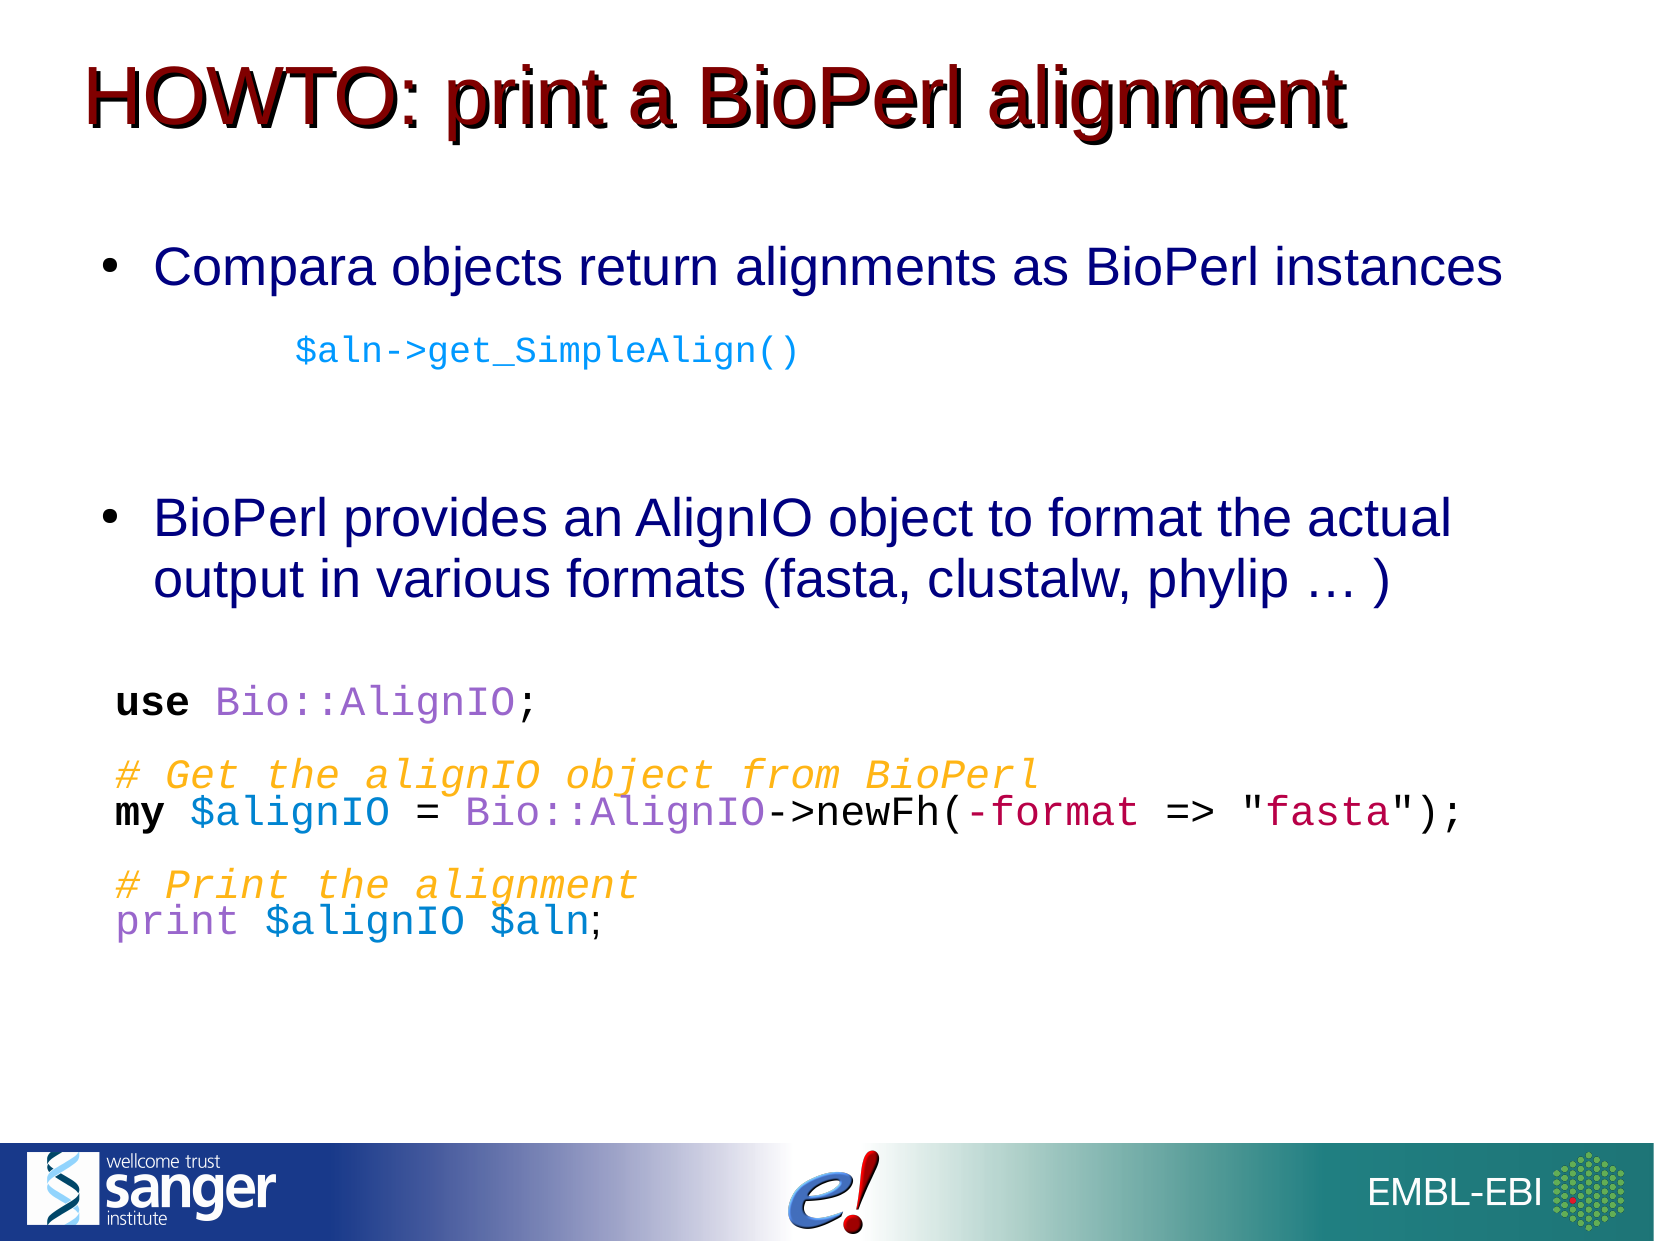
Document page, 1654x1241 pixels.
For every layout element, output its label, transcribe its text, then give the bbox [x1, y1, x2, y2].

picture [0, 1143, 1654, 1241]
text_box use Bio::AlignIO; # Get the alignIO object from BioPerl my $alignIO = Bio::AlignIO->newFh(-format => "fasta"); # Print the alignment print $alignIO $aln; [100, 679, 1518, 987]
list Compara objects return alignments as BioPerl instances $aln->get_SimpleAlign() BioPerl provides an AlignIO object to format the actual output in various formats (fasta, clustalw, phylip … ) [82, 236, 1595, 963]
title HOWTO: print a BioPerl alignment [82, 49, 1571, 236]
